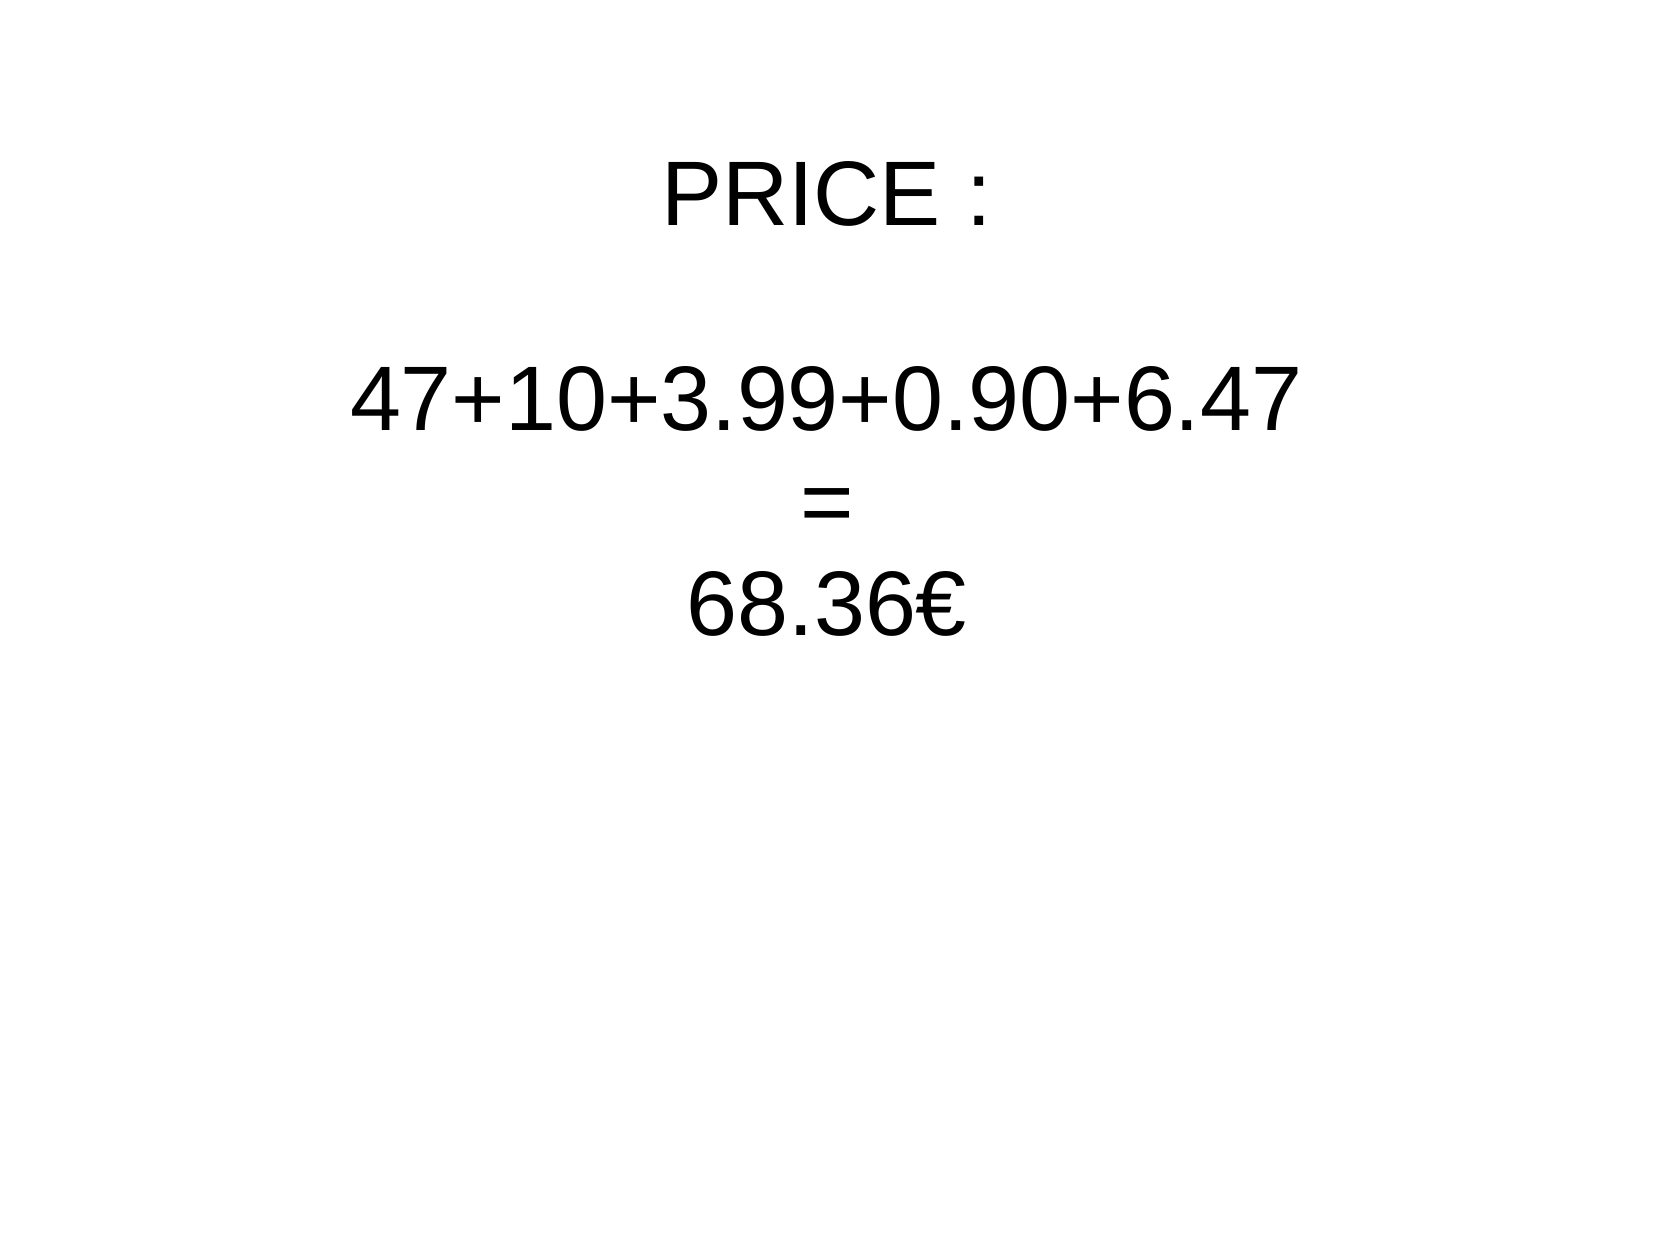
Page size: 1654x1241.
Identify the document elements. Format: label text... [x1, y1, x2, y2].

title PRICE : 47+10+3.99+0.90+6.47 = 68.36€ [82, 143, 1571, 655]
